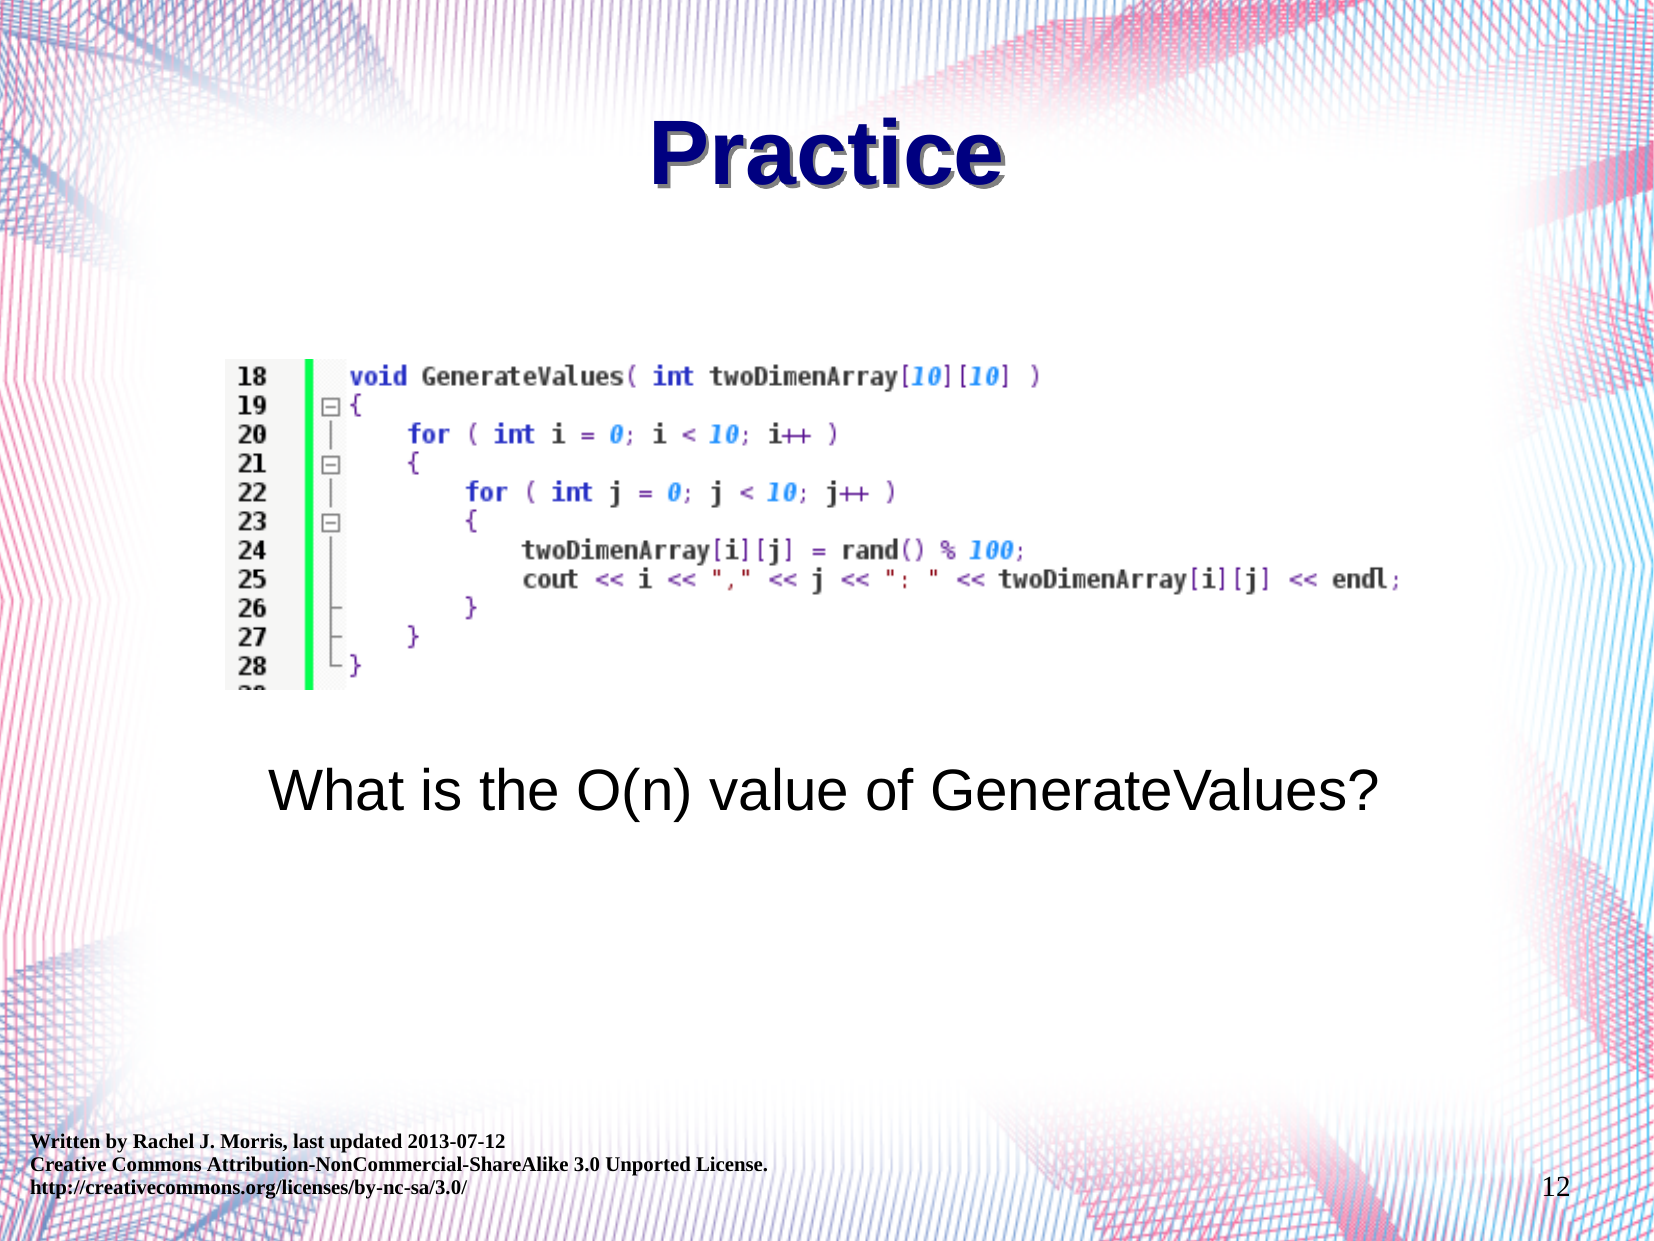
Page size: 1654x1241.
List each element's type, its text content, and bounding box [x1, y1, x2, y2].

text_box What is the O(n) value of GenerateValues? [180, 750, 1471, 830]
picture [0, 0, 1654, 1241]
title Practice [82, 49, 1571, 257]
